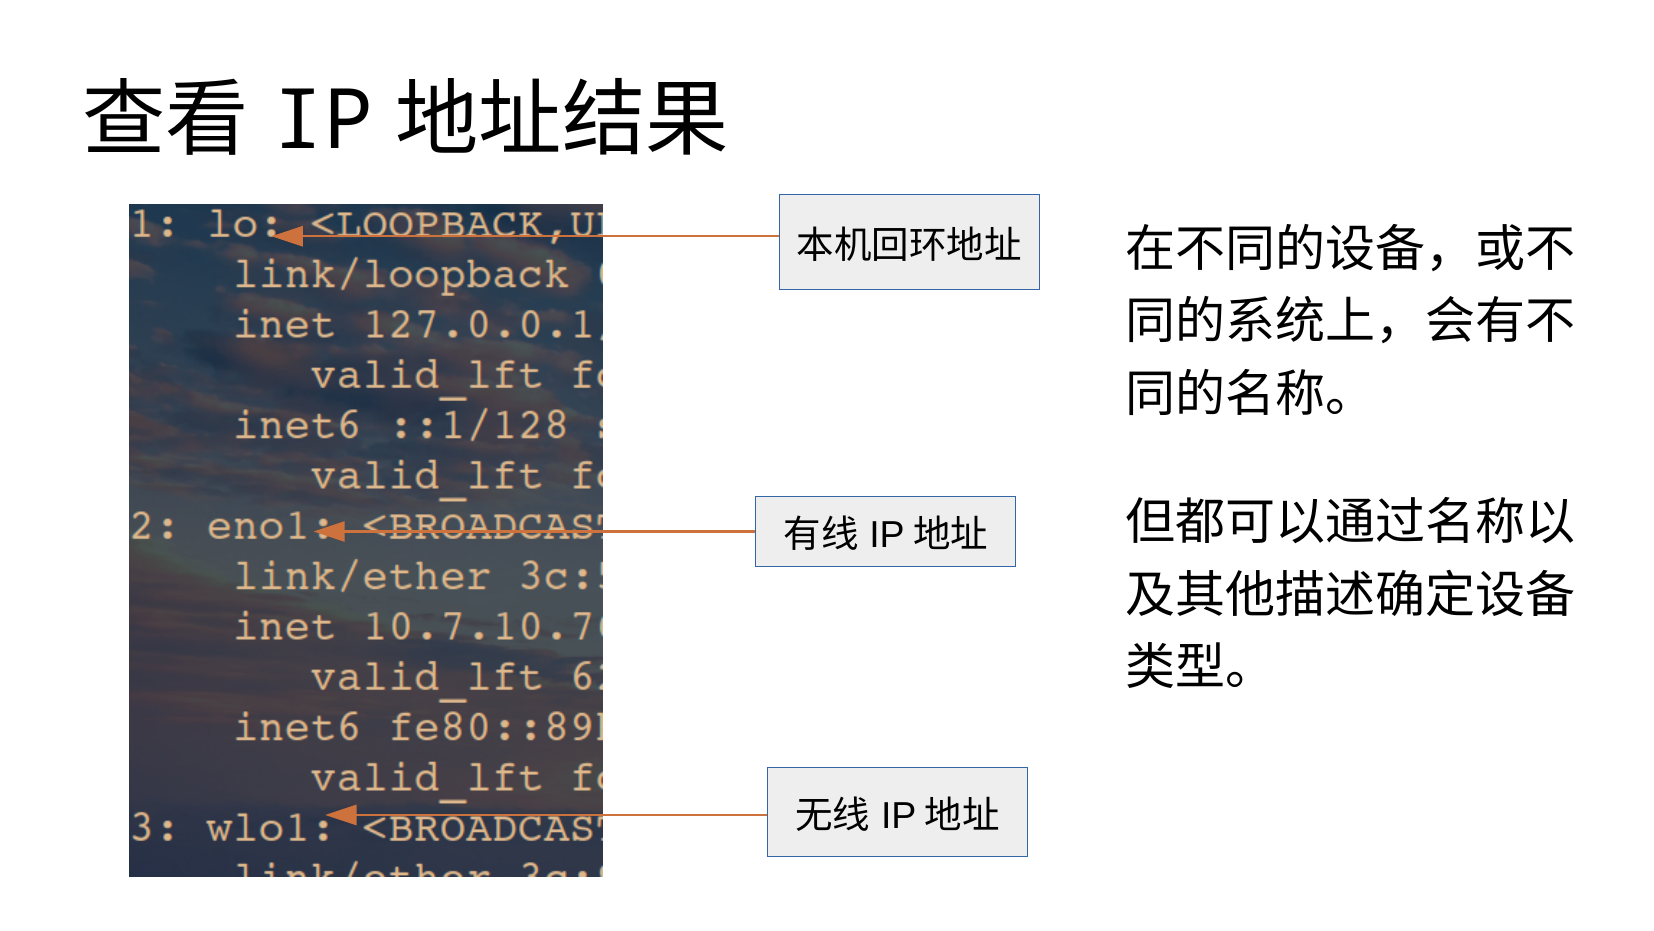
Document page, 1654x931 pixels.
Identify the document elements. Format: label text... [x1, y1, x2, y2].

text_box 本机回环地址 [779, 194, 1040, 290]
text_box 无线IP地址 [767, 767, 1028, 857]
title 查看IP地址结果 [82, 37, 1571, 189]
text_box 在不同的设备，或不同的系统上，会有不同的名称。 但都可以通过名称以及其他描述确定设备类型。 [1110, 200, 1607, 768]
text_box 有线IP地址 [755, 496, 1016, 567]
picture [129, 204, 603, 877]
